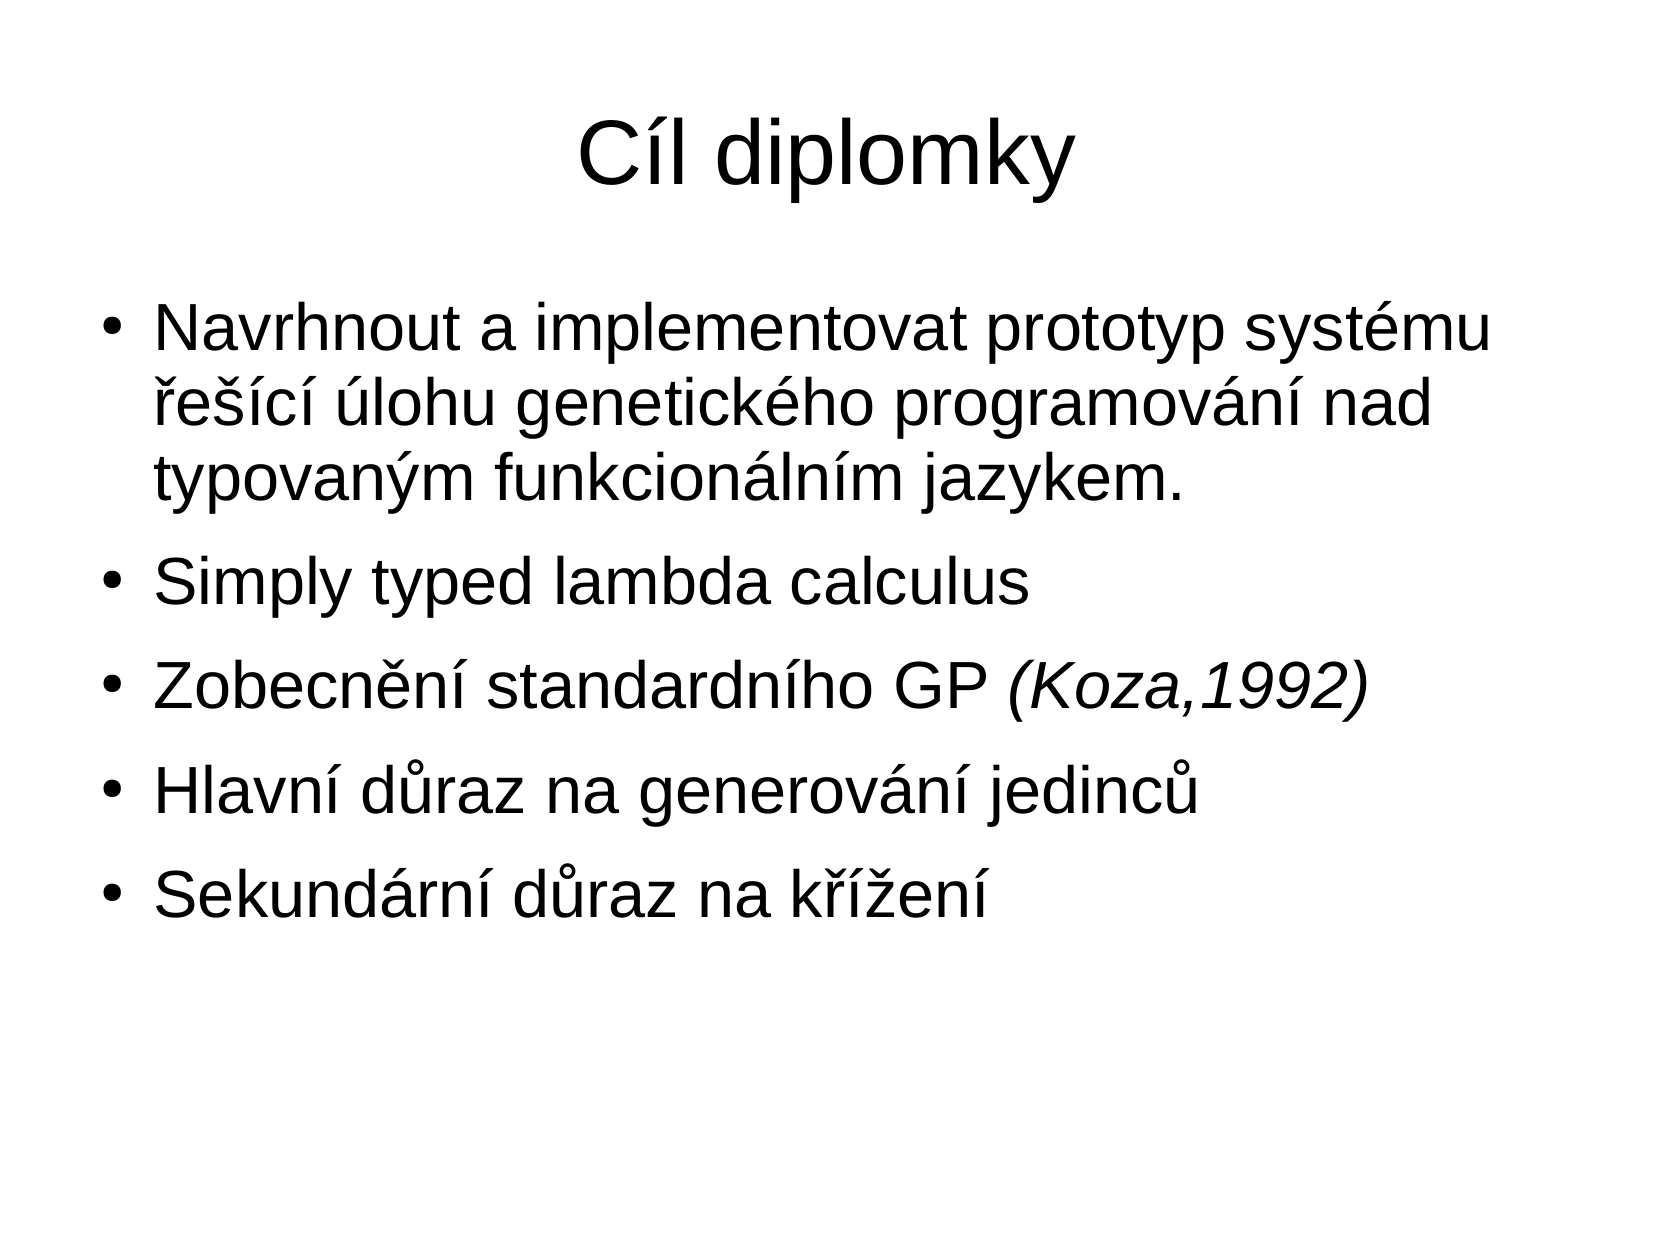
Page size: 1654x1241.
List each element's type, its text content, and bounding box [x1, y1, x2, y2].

title Cíl diplomky [82, 49, 1571, 257]
list Navrhnout a implementovat prototyp systému řešící úlohu genetického programování nad typovaným funkcionálním jazykem. Simply typed lambda calculus Zobecnění standardního GP (Koza,1992) Hlavní důraz na generování jedinců Sekundární důraz na křížení [82, 290, 1538, 1010]
